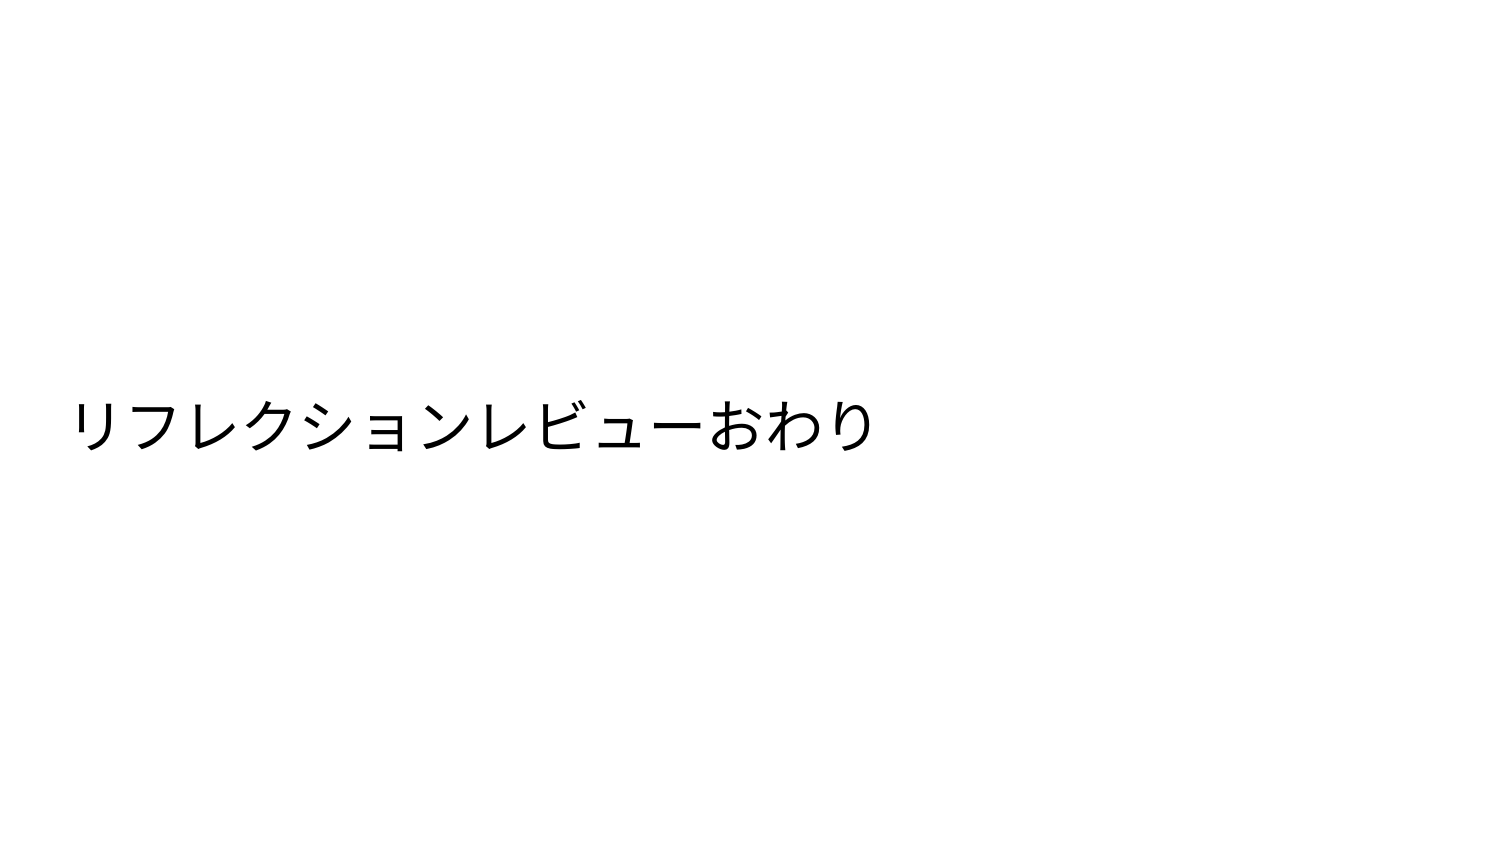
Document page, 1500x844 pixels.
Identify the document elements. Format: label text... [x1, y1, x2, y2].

title リフレクションレビューおわり [51, 374, 1449, 469]
